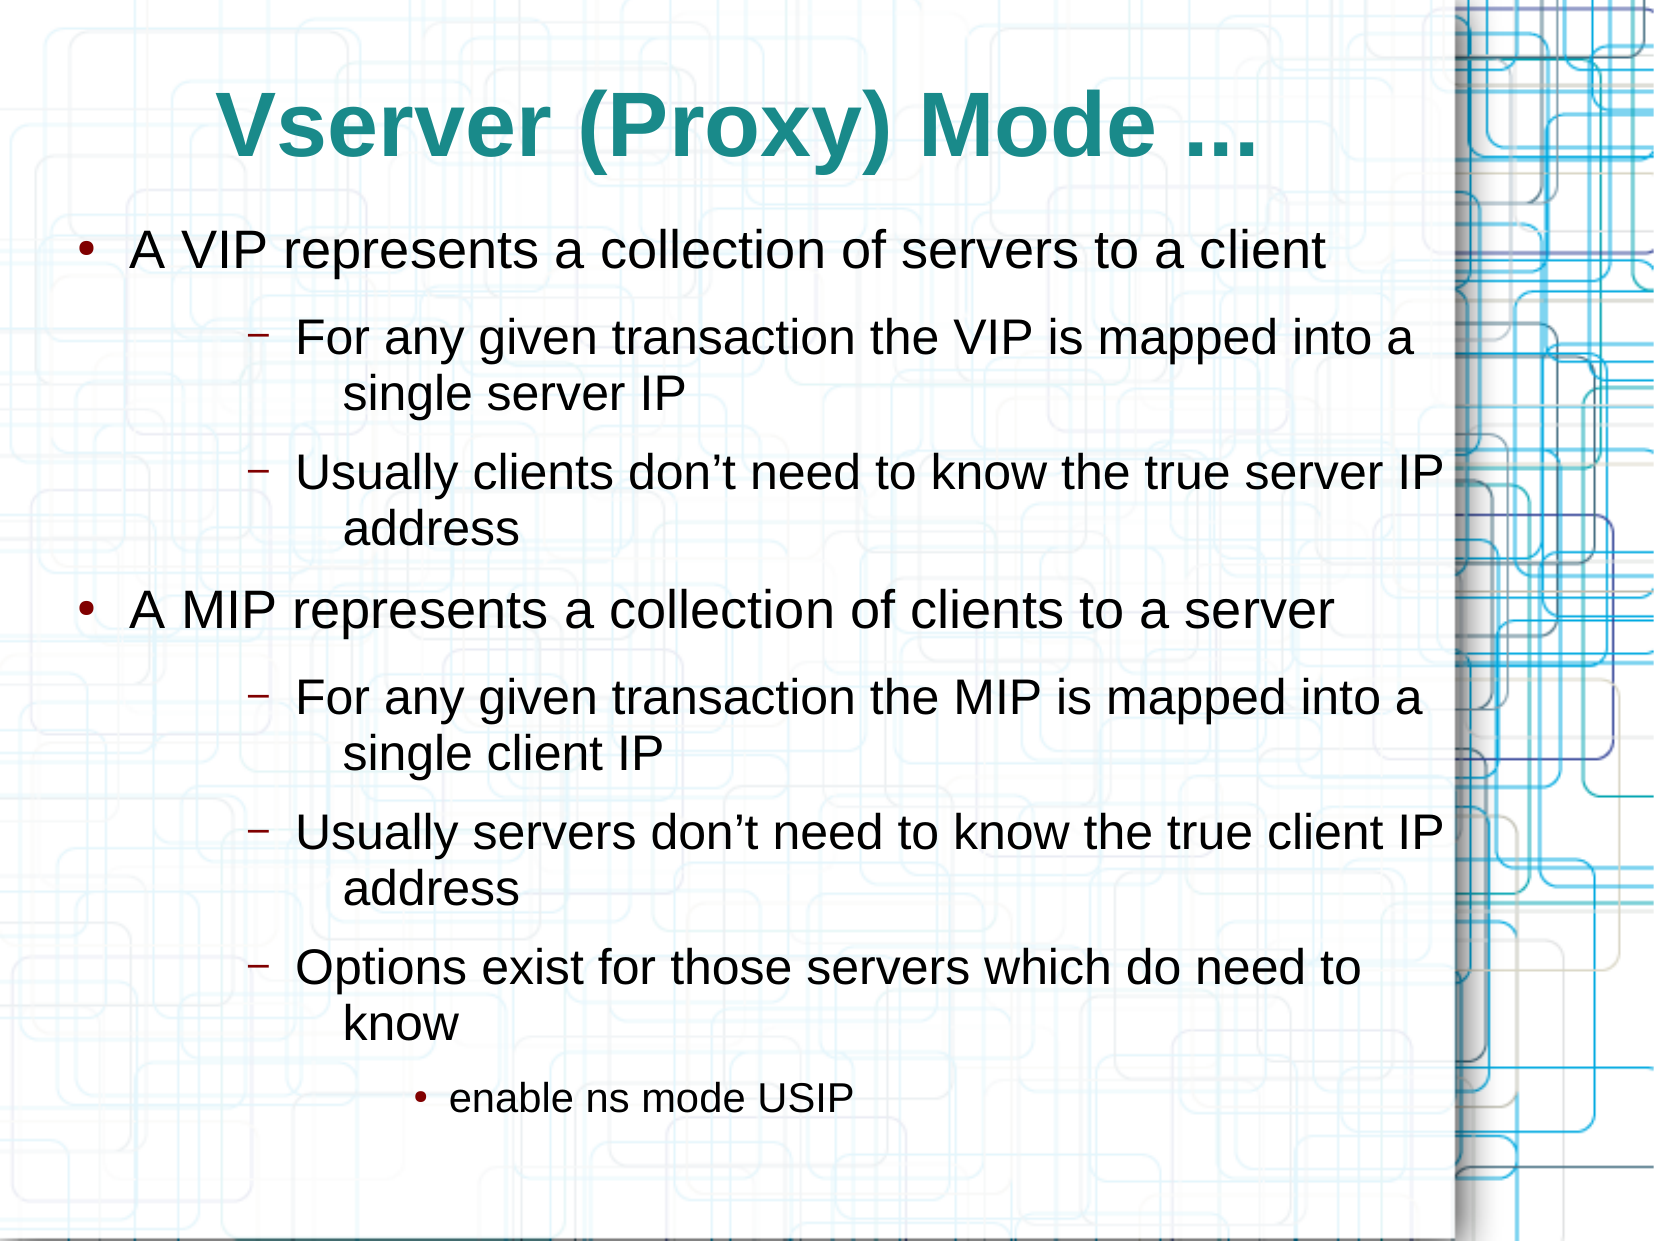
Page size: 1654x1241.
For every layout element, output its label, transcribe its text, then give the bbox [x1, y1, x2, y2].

title Vserver (Proxy) Mode ... [59, 49, 1418, 201]
list A VIP represents a collection of servers to a client For any given transaction the VIP is mapped into a single server IP Usually clients don’t need to know the true server IP address A MIP represents a collection of clients to a server For any given transaction the MIP is mapped into a single client IP Usually servers don’t need to know the true client IP address Options exist for those servers which do need to know enable ns mode USIP [59, 219, 1464, 1158]
picture [0, 0, 1654, 1241]
